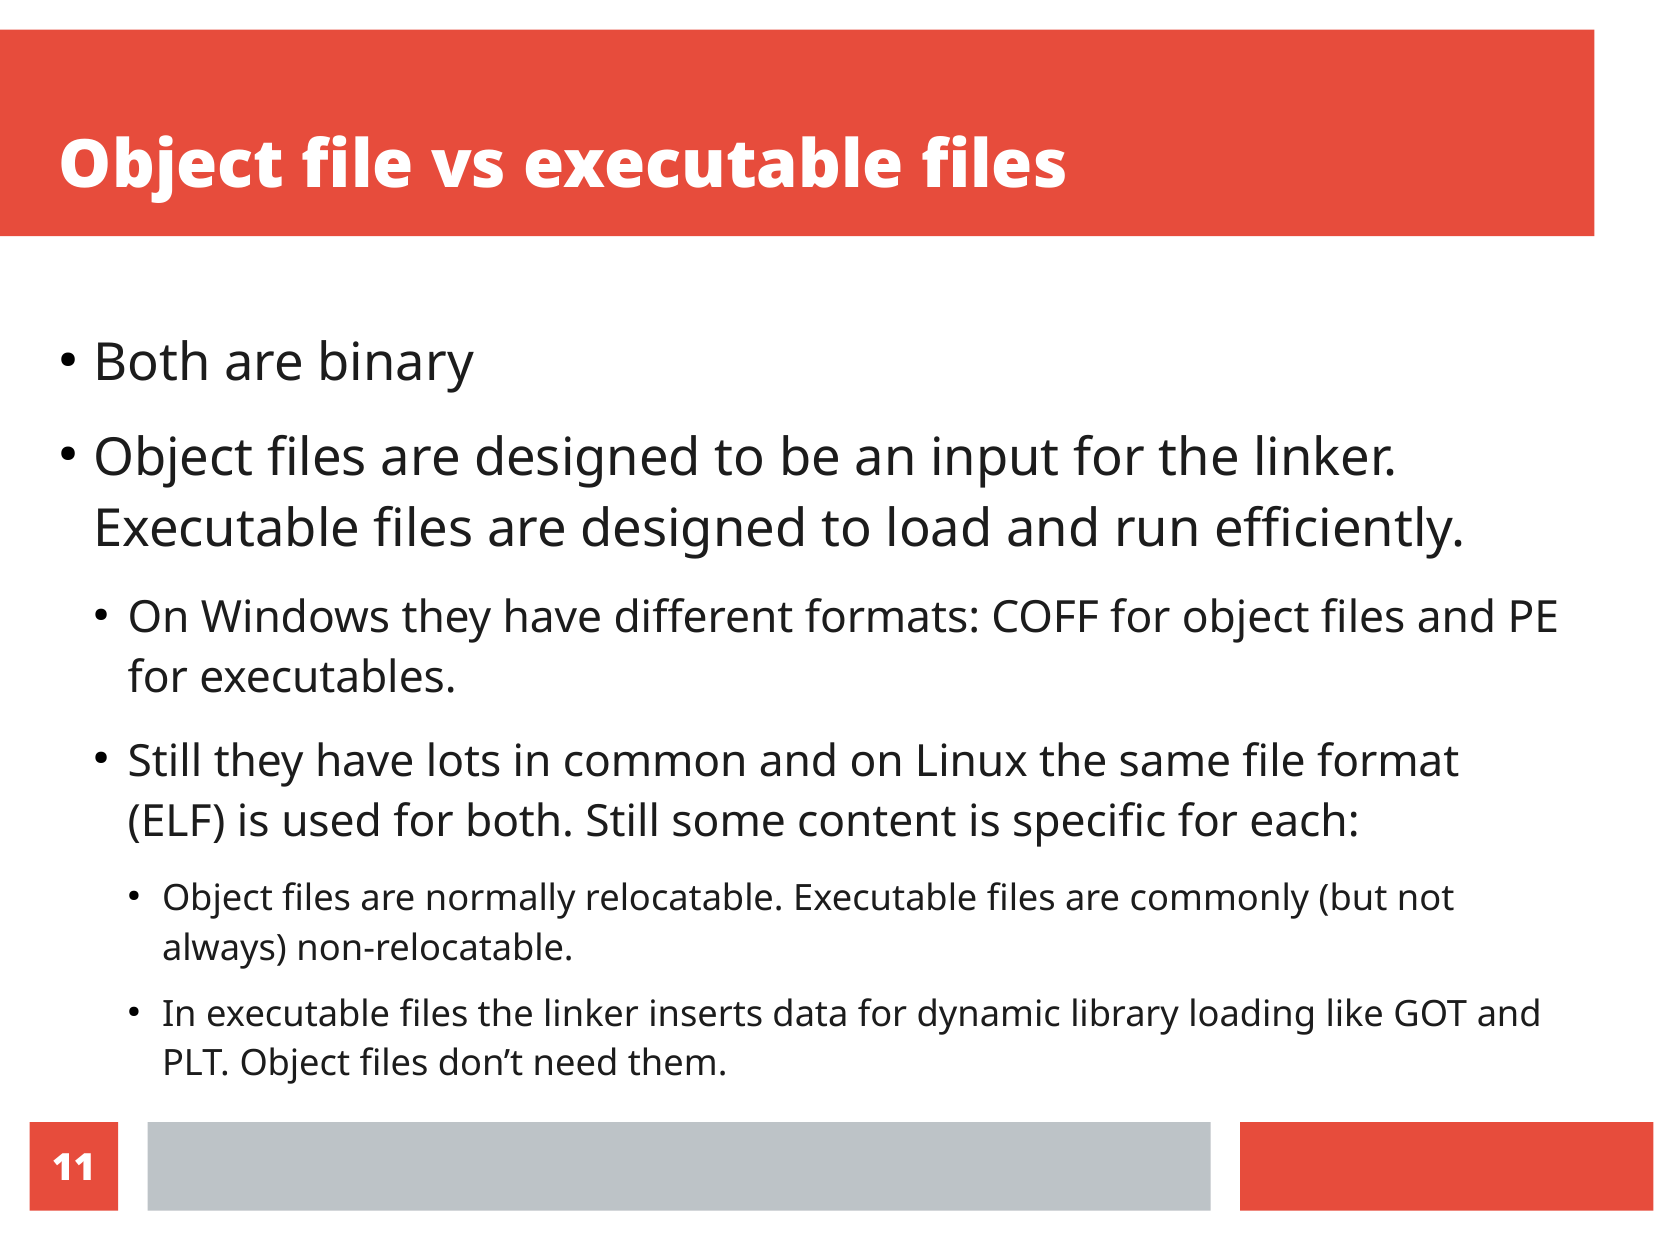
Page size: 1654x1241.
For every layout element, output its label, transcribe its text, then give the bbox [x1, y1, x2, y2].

title Object file vs executable files [59, 59, 1595, 207]
list Both are binary Object files are designed to be an input for the linker. Executable files are designed to load and run efficiently. On Windows they have different formats: COFF for object files and PE for executables. Still they have lots in common and on Linux the same file format (ELF) is used for both. Still some content is specific for each: Object files are normally relocatable. Executable files are commonly (but not always) non-relocatable. In executable files the linker inserts data for dynamic library loading like GOT and PLT. Object files don’t need them. [59, 324, 1565, 1093]
